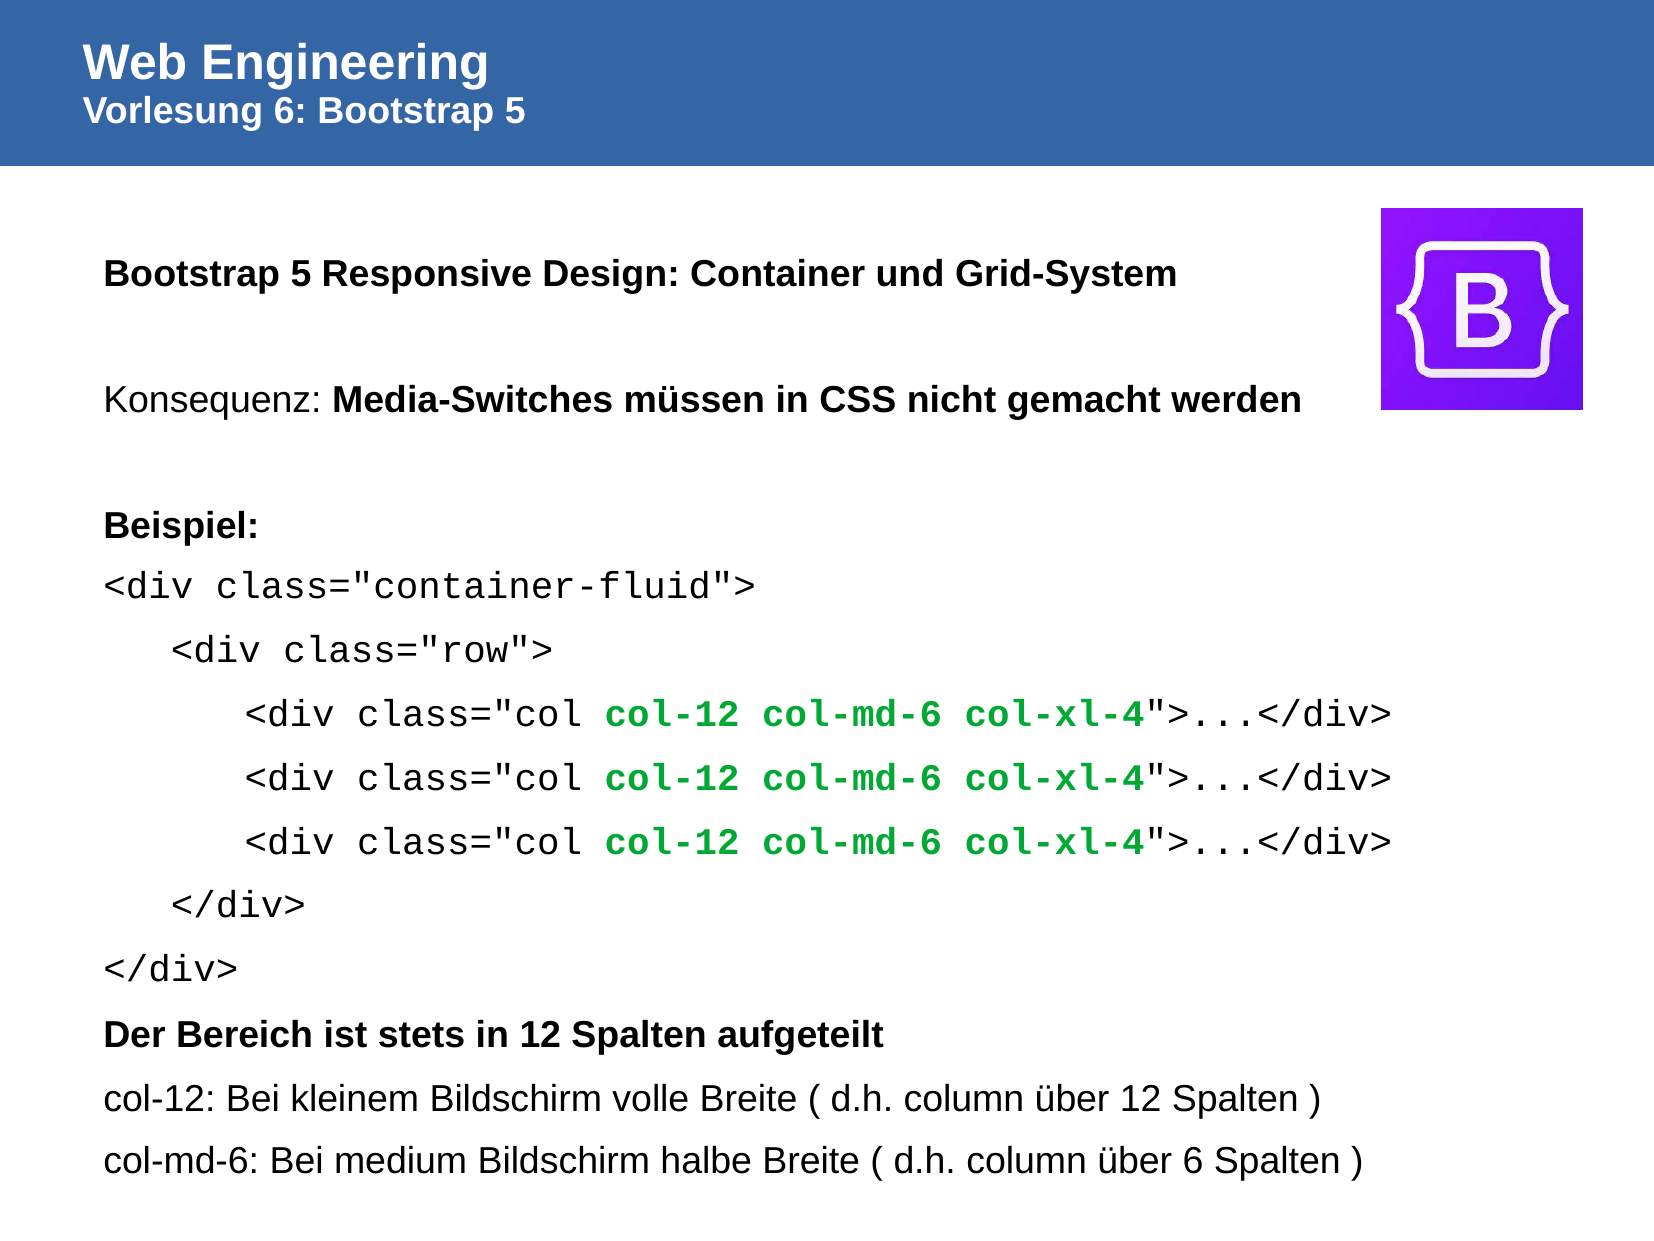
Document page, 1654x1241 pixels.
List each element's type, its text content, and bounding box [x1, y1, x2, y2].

text_box Bootstrap 5 Responsive Design: Container und Grid-System Konsequenz: Media-Switches müssen in CSS nicht gemacht werden Beispiel: <div class="container-fluid"> <div class="row"> <div class="col col-12 col-md-6 col-xl-4">...</div> <div class="col col-12 col-md-6 col-xl-4">...</div> <div class="col col-12 col-md-6 col-xl-4">...</div> </div> </div> Der Bereich ist stets in 12 Spalten aufgeteilt col-12: Bei kleinem Bildschirm volle Breite ( d.h. column über 12 Spalten ) col-md-6: Bei medium Bildschirm halbe Breite ( d.h. column über 6 Spalten ) [88, 224, 1595, 1241]
title Web Engineering Vorlesung 6: Bootstrap 5 [82, 0, 1571, 166]
picture [1381, 208, 1583, 410]
